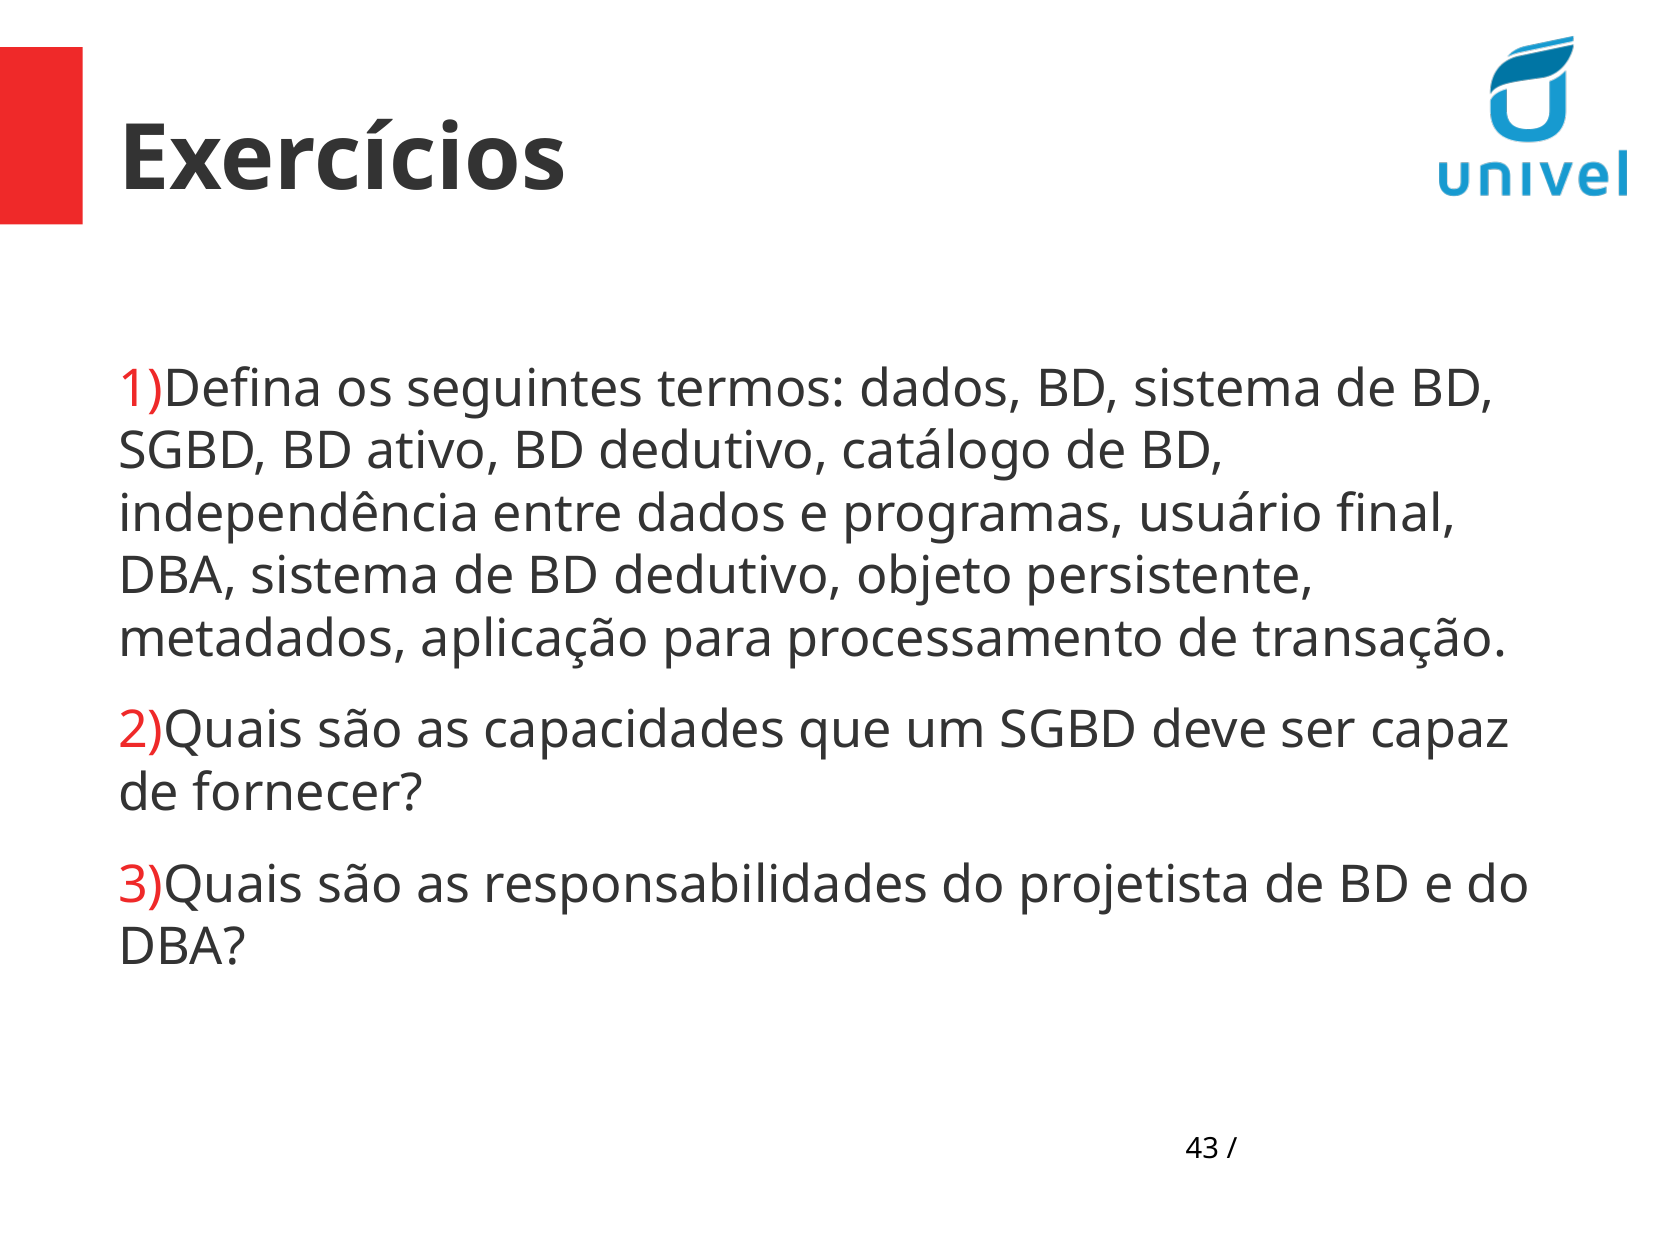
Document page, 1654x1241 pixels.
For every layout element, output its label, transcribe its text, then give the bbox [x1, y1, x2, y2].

text_box / [1185, 1129, 1571, 1216]
list Defina os seguintes termos: dados, BD, sistema de BD, SGBD, BD ativo, BD dedutivo, catálogo de BD, independência entre dados e programas, usuário final, DBA, sistema de BD dedutivo, objeto persistente, metadados, aplicação para processamento de transação. Quais são as capacidades que um SGBD deve ser capaz de fornecer? Quais são as responsabilidades do projetista de BD e do DBA? [118, 354, 1536, 1074]
title Exercícios [118, 49, 1571, 257]
